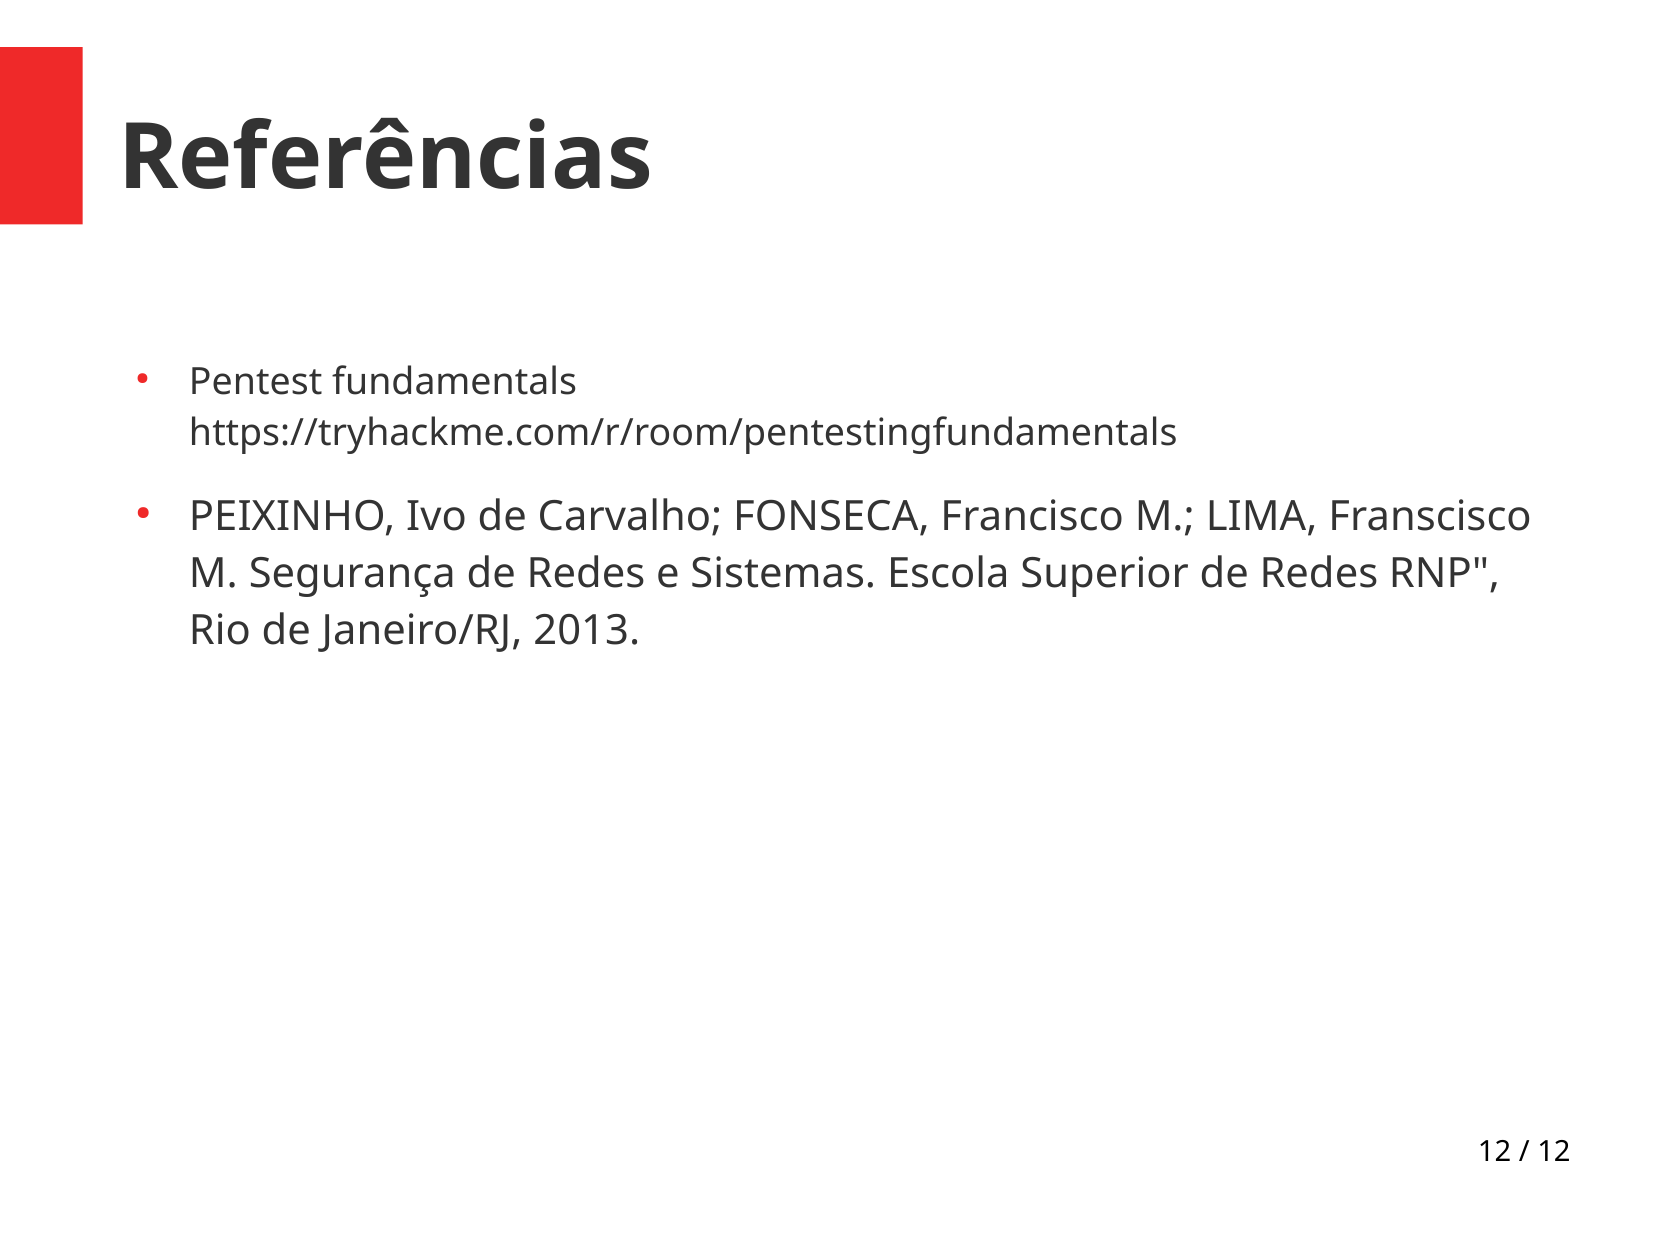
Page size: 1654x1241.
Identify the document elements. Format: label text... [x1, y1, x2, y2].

list Pentest fundamentals https://tryhackme.com/r/room/pentestingfundamentals PEIXINHO, Ivo de Carvalho; FONSECA, Francisco M.; LIMA, Franscisco M. Segurança de Redes e Sistemas. Escola Superior de Redes RNP", Rio de Janeiro/RJ, 2013. [118, 354, 1536, 1074]
title Referências [118, 49, 1571, 257]
